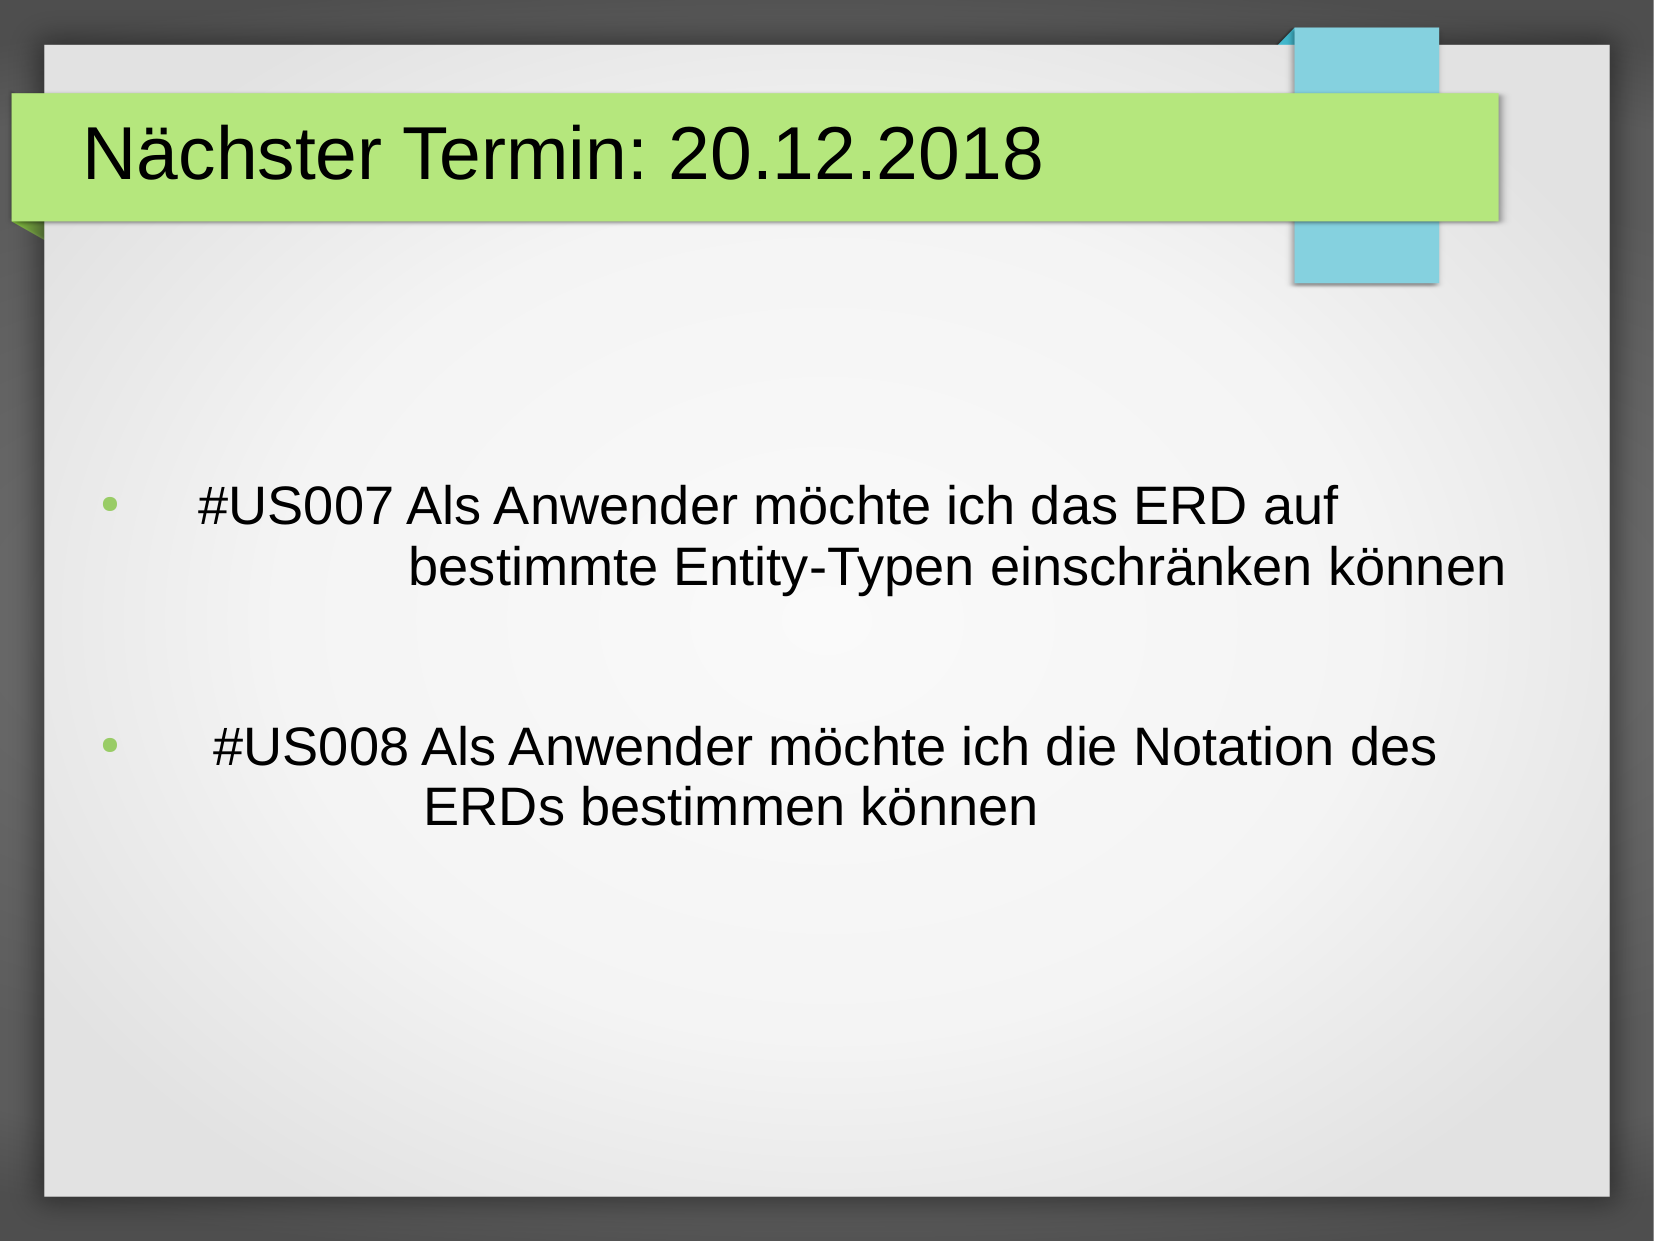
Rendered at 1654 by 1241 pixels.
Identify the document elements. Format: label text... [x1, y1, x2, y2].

picture [0, 0, 1654, 1241]
title Nächster Termin: 20.12.2018 [82, 94, 1264, 213]
list #US007 Als Anwender möchte ich das ERD auf bestimmte Entity-Typen einschränken können #US008 Als Anwender möchte ich die Notation des ERDs bestimmen können [82, 295, 1571, 1015]
